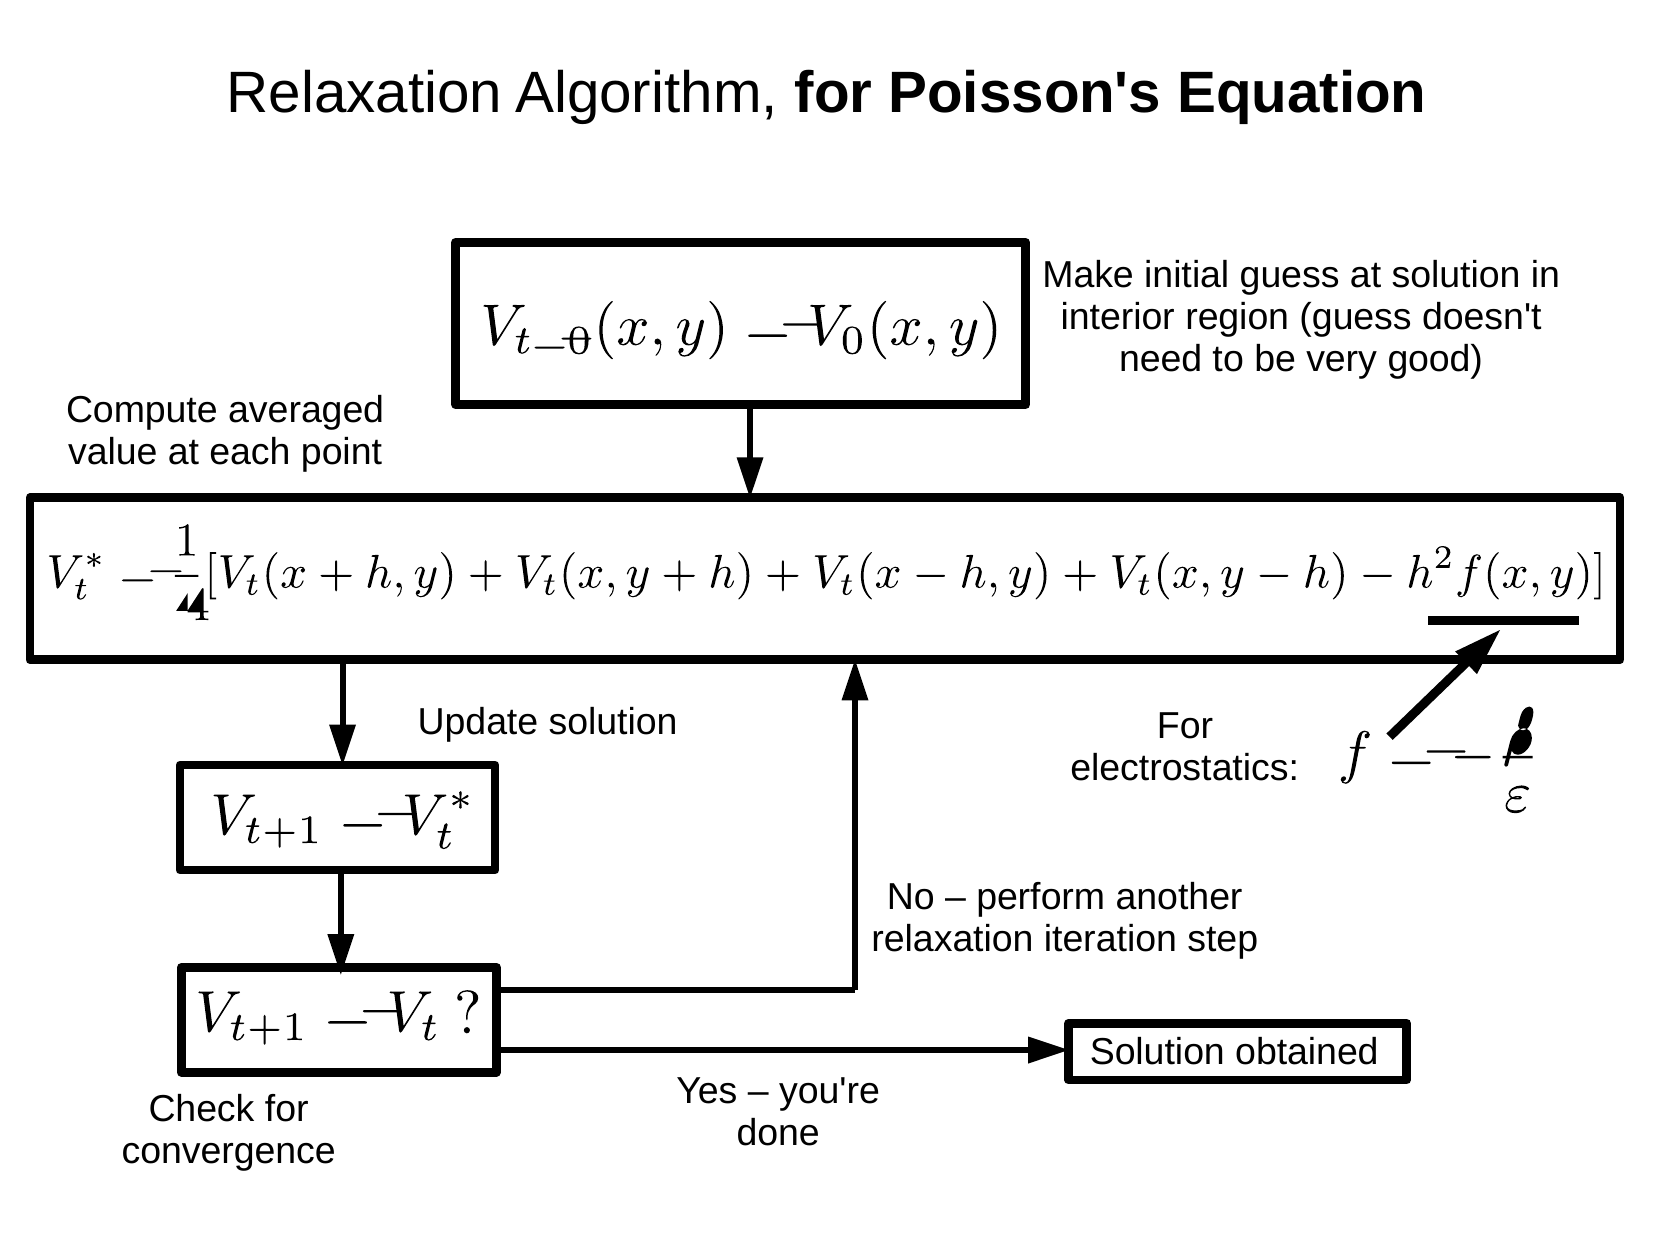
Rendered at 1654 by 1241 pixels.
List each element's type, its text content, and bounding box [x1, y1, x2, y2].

text_box Check for convergence [78, 1080, 379, 1180]
text_box Make initial guess at solution in interior region (guess doesn't need to be very good) [1023, 245, 1579, 387]
text_box [180, 765, 496, 871]
text_box Update solution [390, 693, 706, 751]
title Relaxation Algorithm, for Poisson's Equation [82, 49, 1571, 136]
text_box [455, 242, 1026, 405]
text_box No – perform another relaxation iteration step [847, 868, 1283, 968]
text_box Solution obtained [1046, 1023, 1422, 1081]
text_box [1337, 706, 1534, 814]
text_box [181, 967, 497, 1073]
text_box Yes – you're done [658, 1062, 899, 1162]
text_box Compute averaged value at each point [45, 381, 406, 481]
text_box [30, 497, 1621, 660]
text_box For electrostatics: [1035, 696, 1336, 796]
